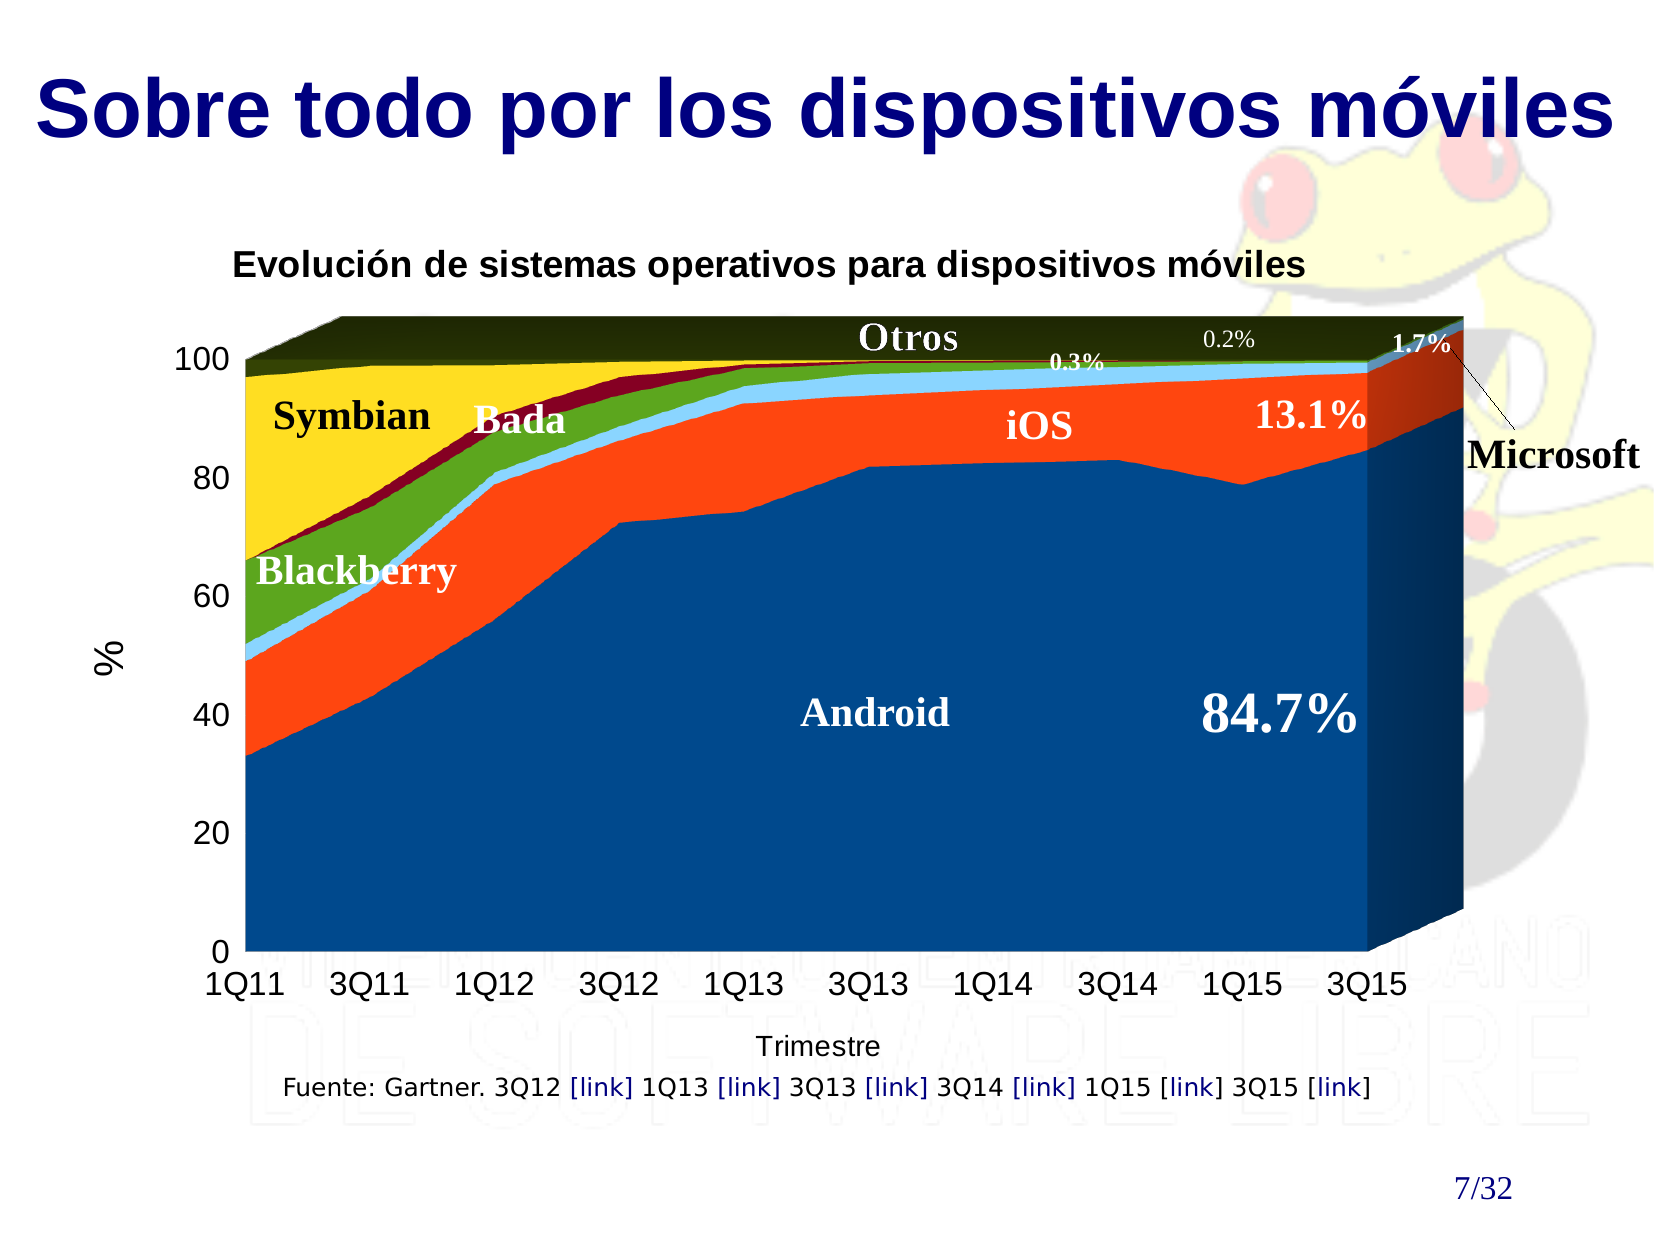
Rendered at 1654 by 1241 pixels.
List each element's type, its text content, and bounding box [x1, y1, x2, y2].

text_box Blackberry [207, 540, 507, 602]
text_box Bada [370, 389, 670, 451]
text_box 0.3% [1034, 341, 1134, 384]
text_box Android [725, 682, 1025, 744]
text_box 13.1% [1239, 383, 1415, 446]
text_box Symbian [202, 384, 502, 446]
chart [46, 206, 1493, 1097]
text_box 84.7% [1186, 672, 1414, 752]
text_box Otros [758, 306, 1058, 368]
text_box <número>/32 [1186, 1169, 1514, 1234]
title Sobre todo por los dispositivos móviles [0, 37, 1654, 179]
text_box Microsoft [1436, 423, 1654, 485]
text_box 1.7% [1377, 321, 1477, 396]
text_box 0.2% [1188, 317, 1287, 361]
text_box Fuente: Gartner. 3Q12 [link] 1Q13 [link] 3Q13 [link] 3Q14 [link] 1Q15 [link] 3Q15 [link] [267, 1066, 1386, 1111]
text_box iOS [890, 394, 1190, 456]
